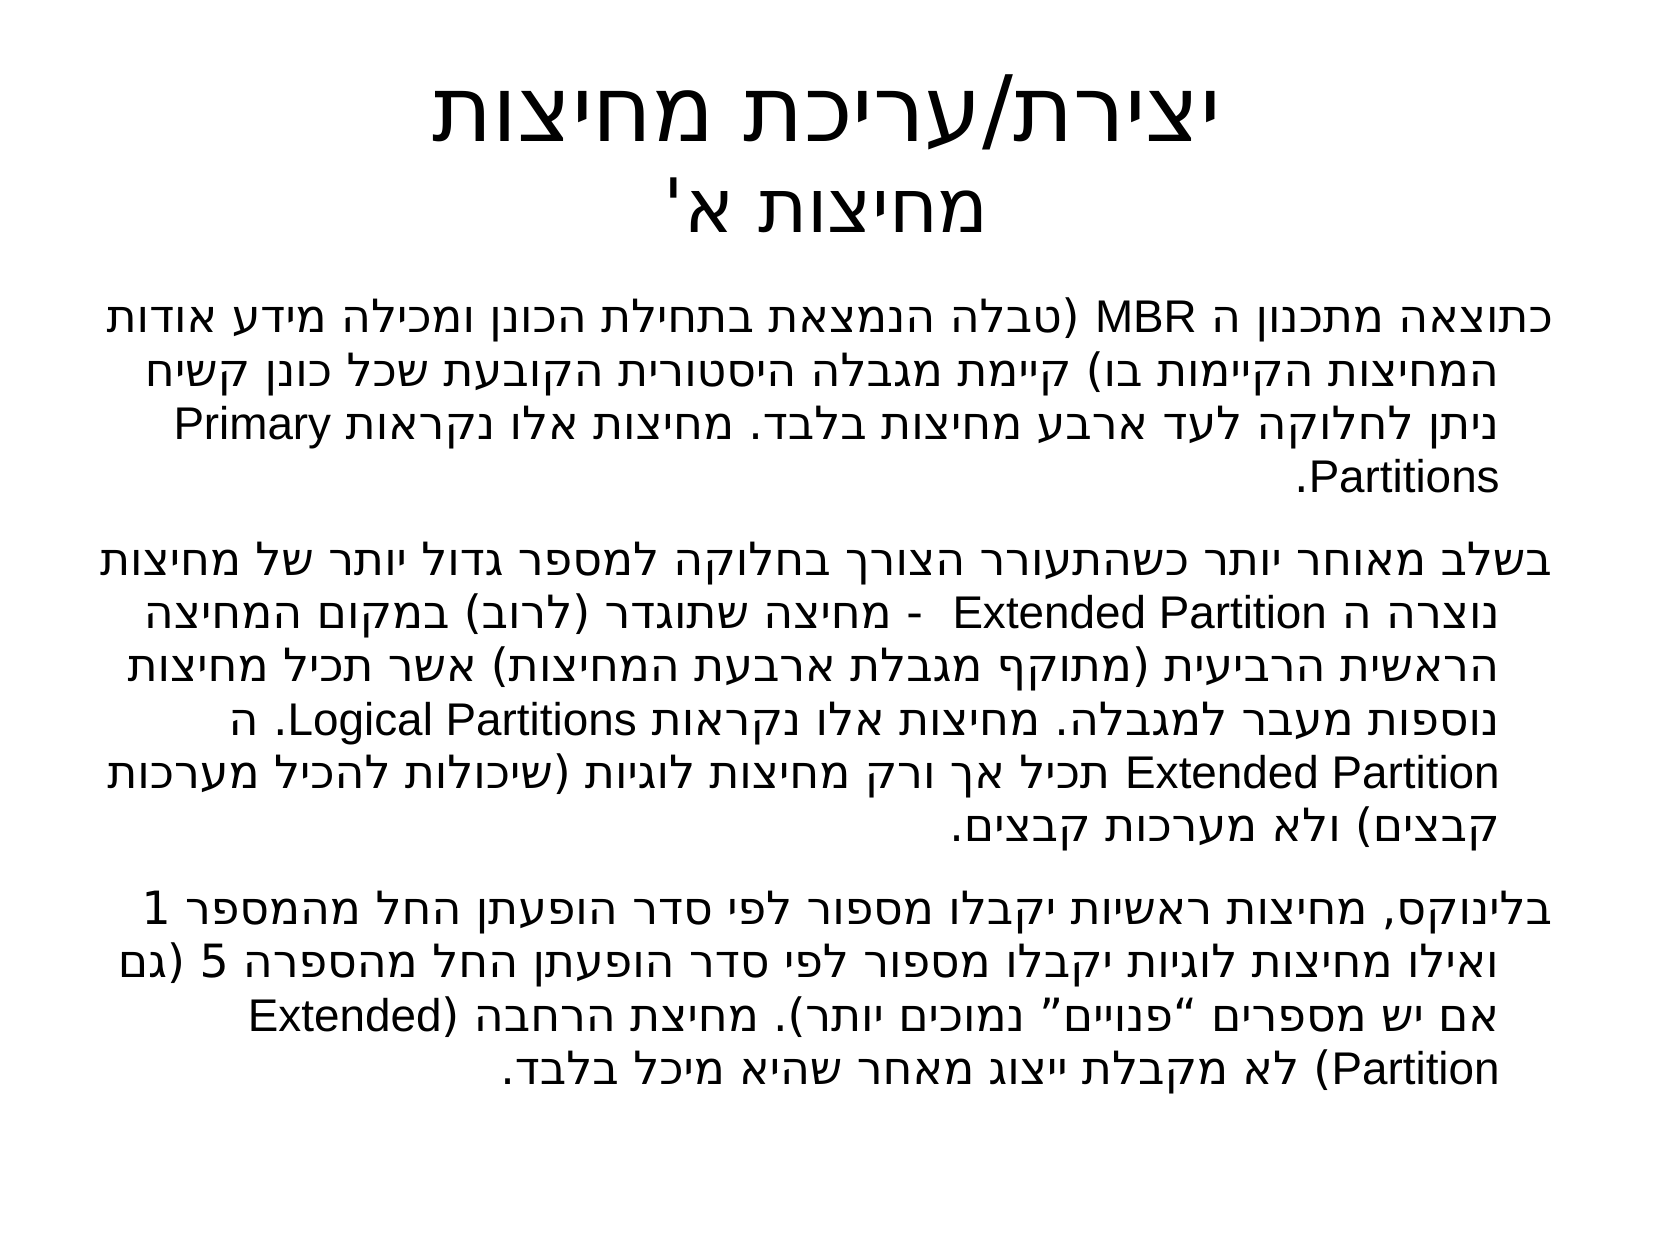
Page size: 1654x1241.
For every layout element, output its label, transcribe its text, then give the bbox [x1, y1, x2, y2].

list כתוצאה מתכנון ה MBR (טבלה הנמצאת בתחילת הכונן ומכילה מידע אודות המחיצות הקיימות בו) קיימת מגבלה היסטורית הקובעת שכל כונן קשיח ניתן לחלוקה לעד ארבע מחיצות בלבד. מחיצות אלו נקראות Primary Partitions. בשלב מאוחר יותר כשהתעורר הצורך בחלוקה למספר גדול יותר של מחיצות נוצרה ה Extended Partition - מחיצה שתוגדר (לרוב) במקום המחיצה הראשית הרביעית (מתוקף מגבלת ארבעת המחיצות) אשר תכיל מחיצות נוספות מעבר למגבלה. מחיצות אלו נקראות Logical Partitions. ה Extended Partition תכיל אך ורק מחיצות לוגיות (שיכולות להכיל מערכות קבצים) ולא מערכות קבצים. בלינוקס, מחיצות ראשיות יקבלו מספור לפי סדר הופעתן החל מהמספר 1 ואילו מחיצות לוגיות יקבלו מספור לפי סדר הופעתן החל מהספרה 5 (גם אם יש מספרים “פנויים” נמוכים יותר). מחיצת הרחבה (Extended Partition) לא מקבלת ייצוג מאחר שהיא מיכל בלבד. [82, 290, 1571, 1227]
title יצירת/עריכת מחיצות מחיצות א' [82, 51, 1571, 255]
